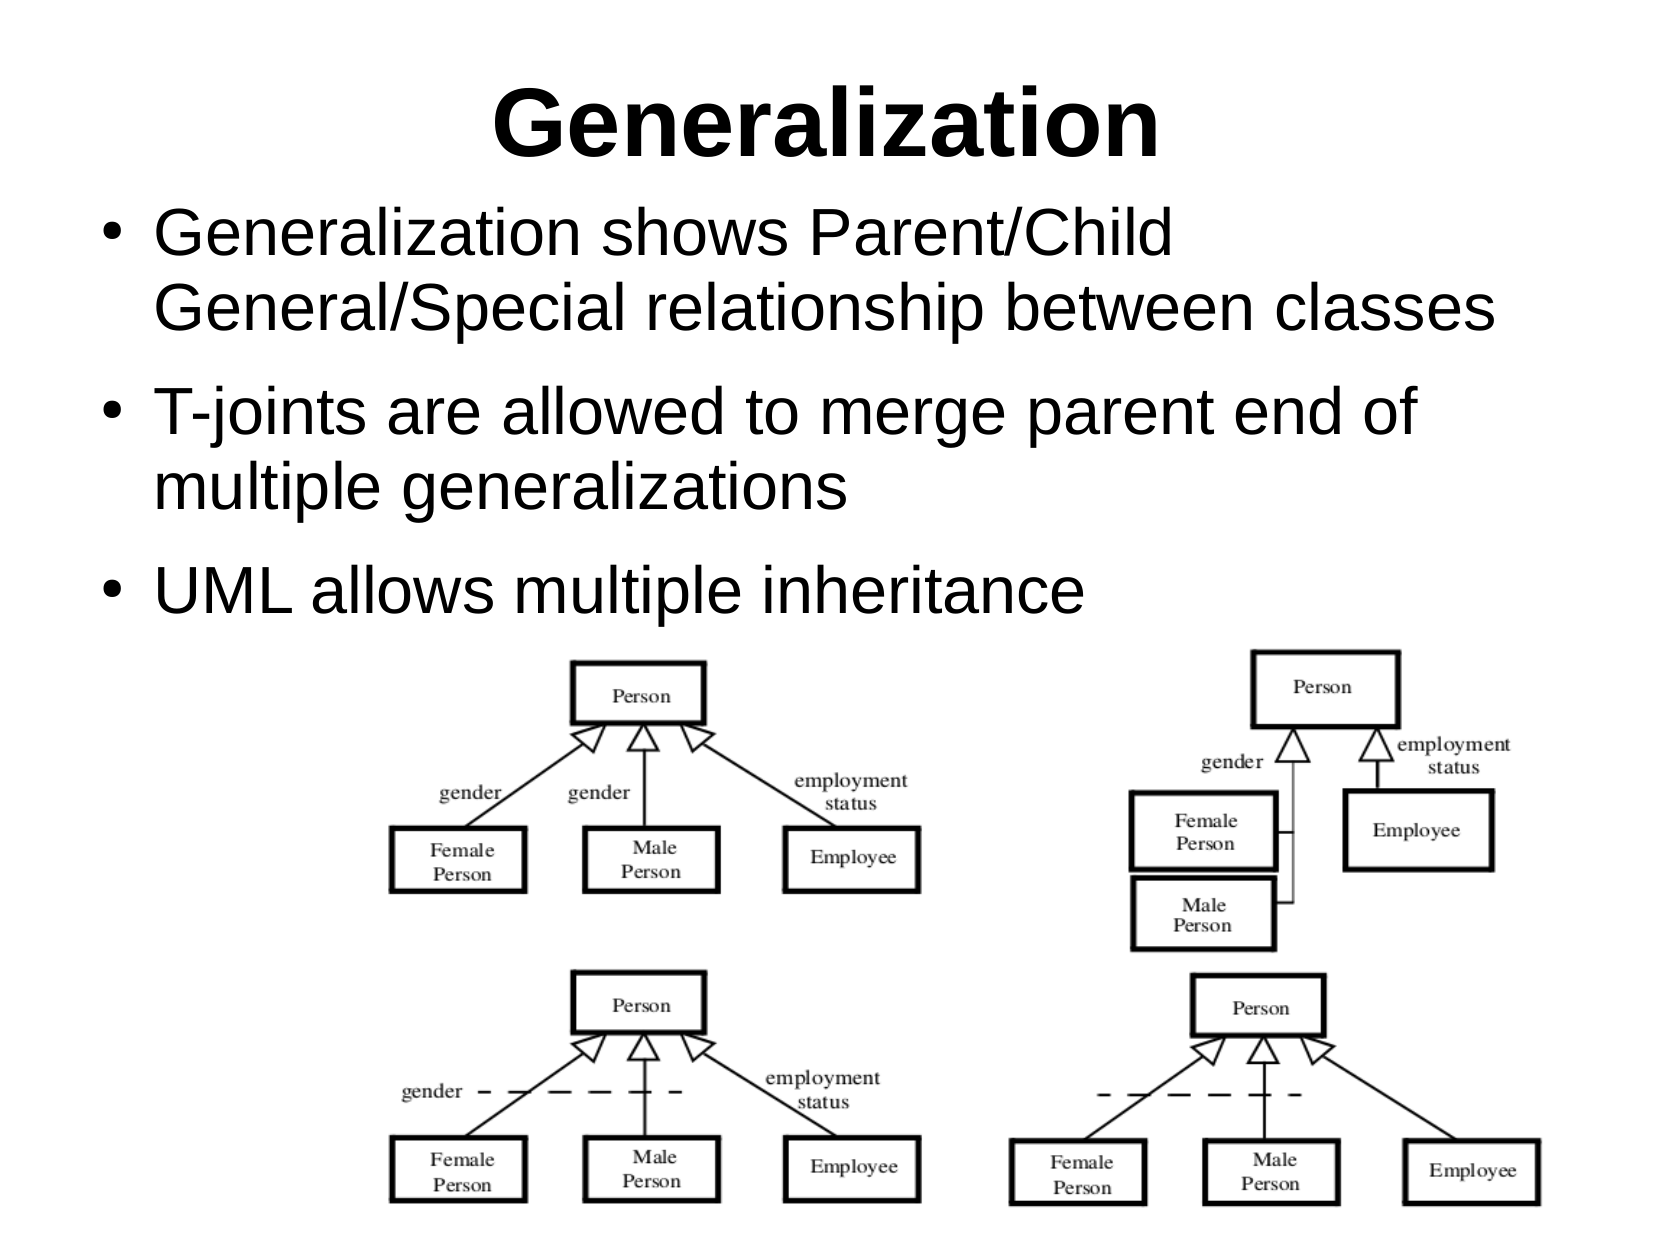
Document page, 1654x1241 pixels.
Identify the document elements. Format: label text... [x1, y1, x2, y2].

title Generalization [82, 49, 1571, 196]
list Generalization shows Parent/Child General/Special relationship between classes T-joints are allowed to merge parent end of multiple generalizations UML allows multiple inheritance [82, 195, 1538, 674]
picture [377, 625, 1548, 1217]
